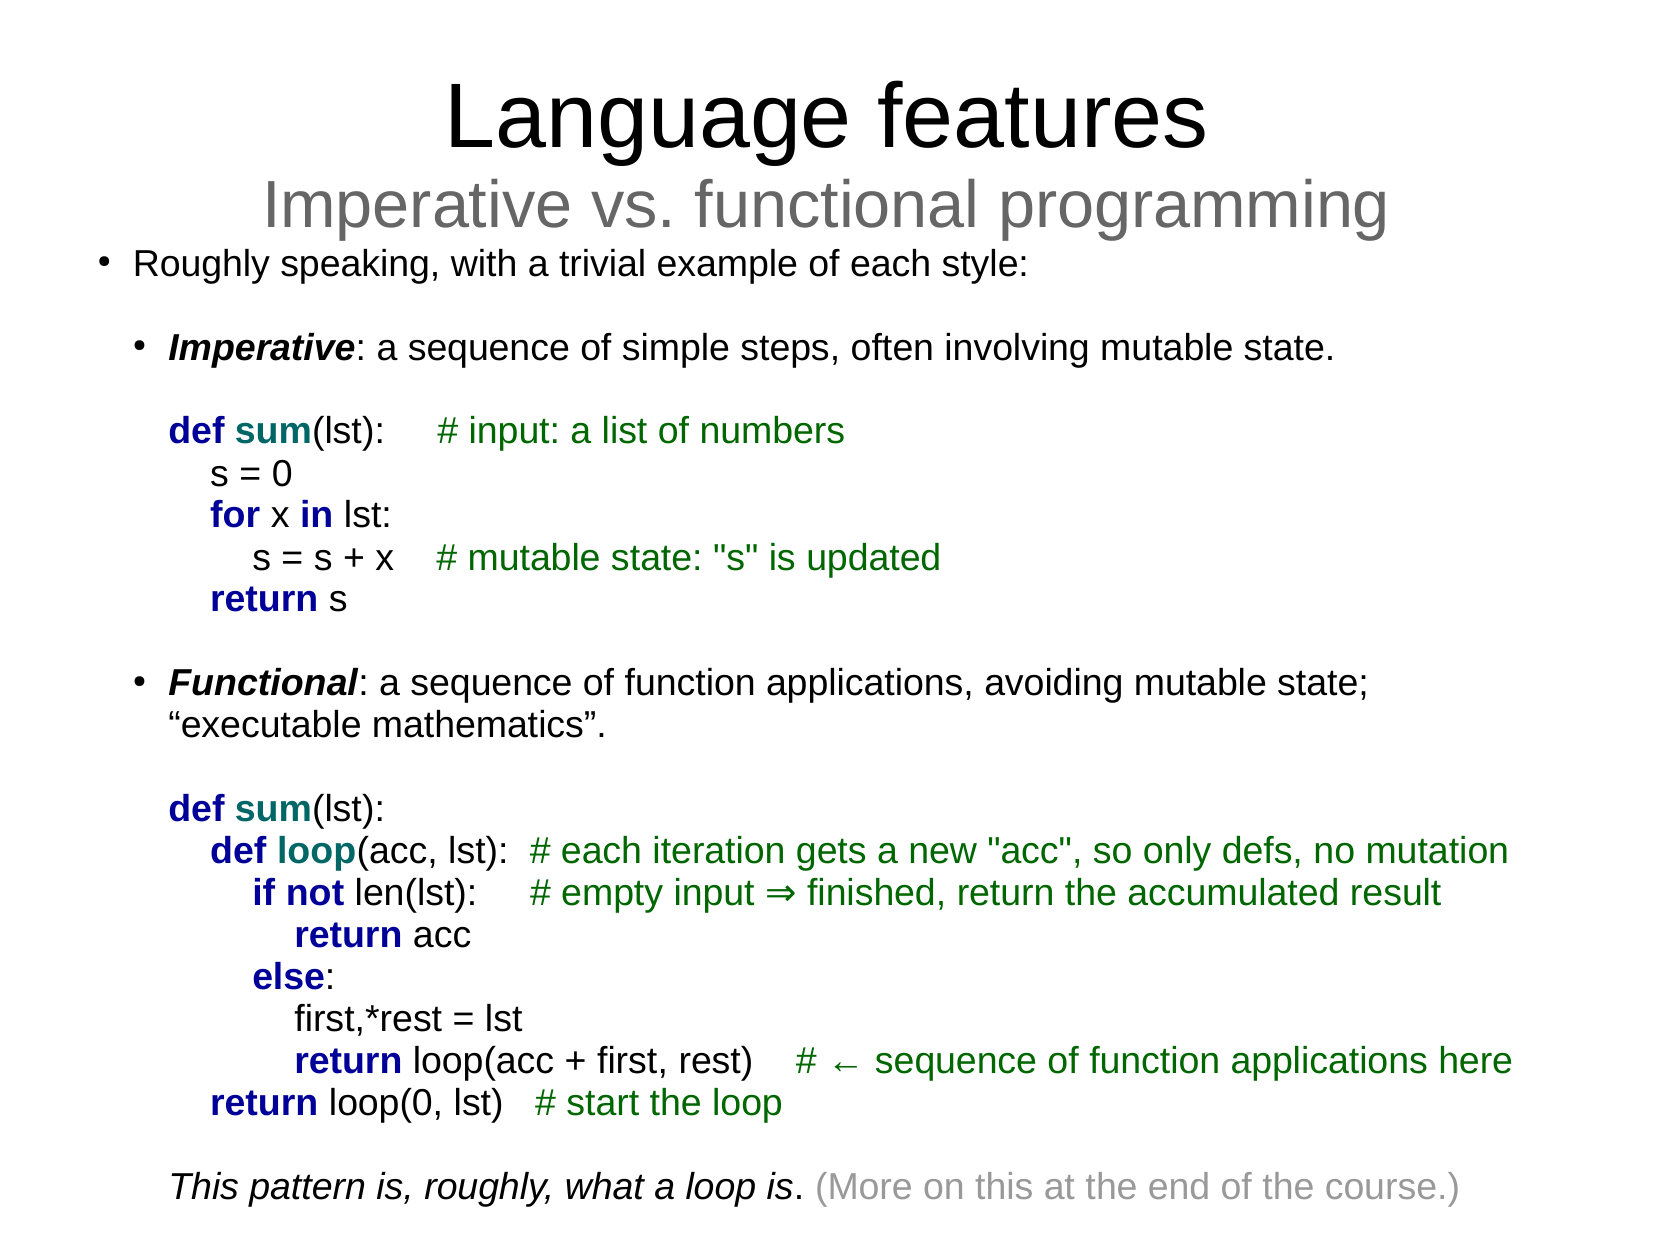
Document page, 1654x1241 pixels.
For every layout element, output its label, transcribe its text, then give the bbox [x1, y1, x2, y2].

title Language features Imperative vs. functional programming [82, 49, 1571, 257]
text_box Roughly speaking, with a trivial example of each style: Imperative: a sequence of simple steps, often involving mutable state. def sum(lst): # input: a list of numbers s = 0 for x in lst: s = s + x # mutable state: "s" is updated return s Functional: a sequence of function applications, avoiding mutable state; “executable mathematics”. def sum(lst): def loop(acc, lst): # each iteration gets a new "acc", so only defs, no mutation if not len(lst): # empty input ⇒ finished, return the accumulated result return acc else: first,*rest = lst return loop(acc + first, rest) # ← sequence of function applications here return loop(0, lst) # start the loop This pattern is, roughly, what a loop is. (More on this at the end of the course.) [82, 234, 1561, 1216]
